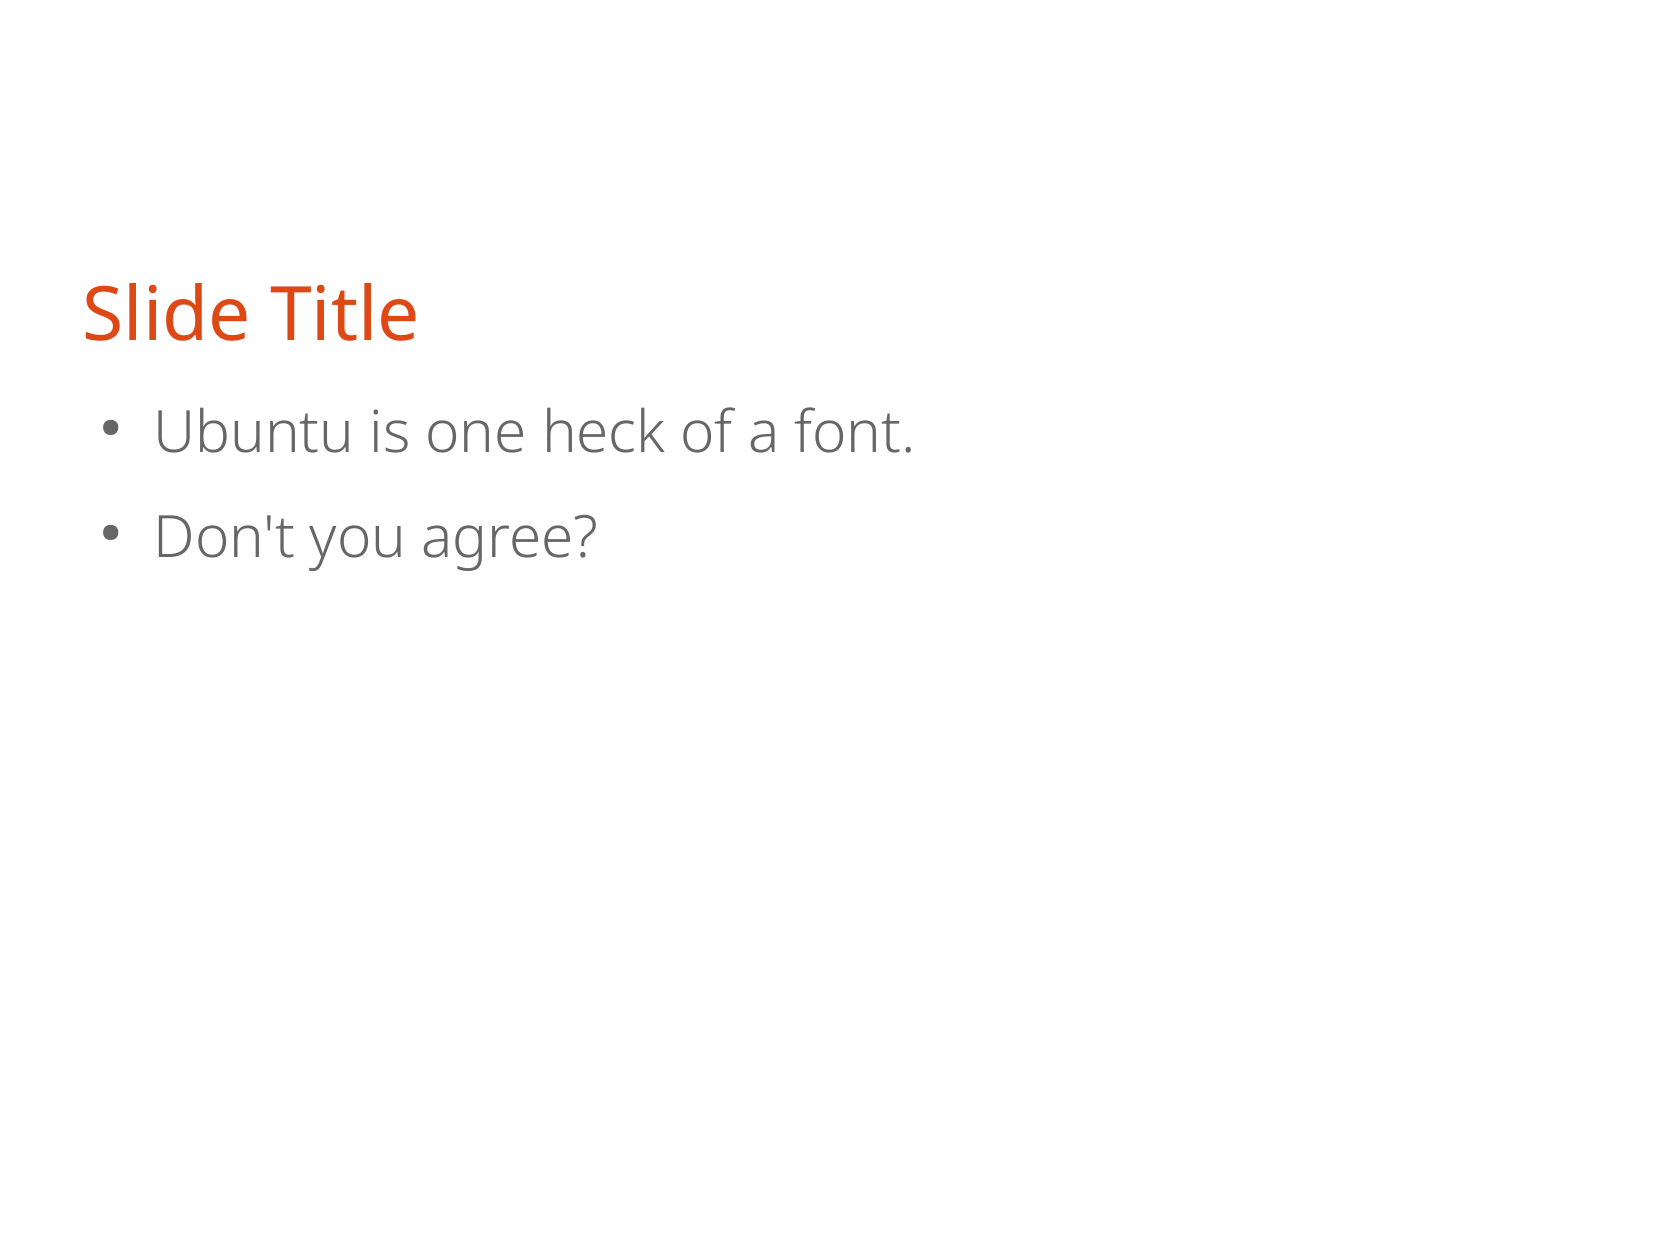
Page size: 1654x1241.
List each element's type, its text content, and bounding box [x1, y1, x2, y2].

list Ubuntu is one heck of a font. Don't you agree? [82, 389, 1571, 1010]
title Slide Title [82, 248, 1571, 375]
